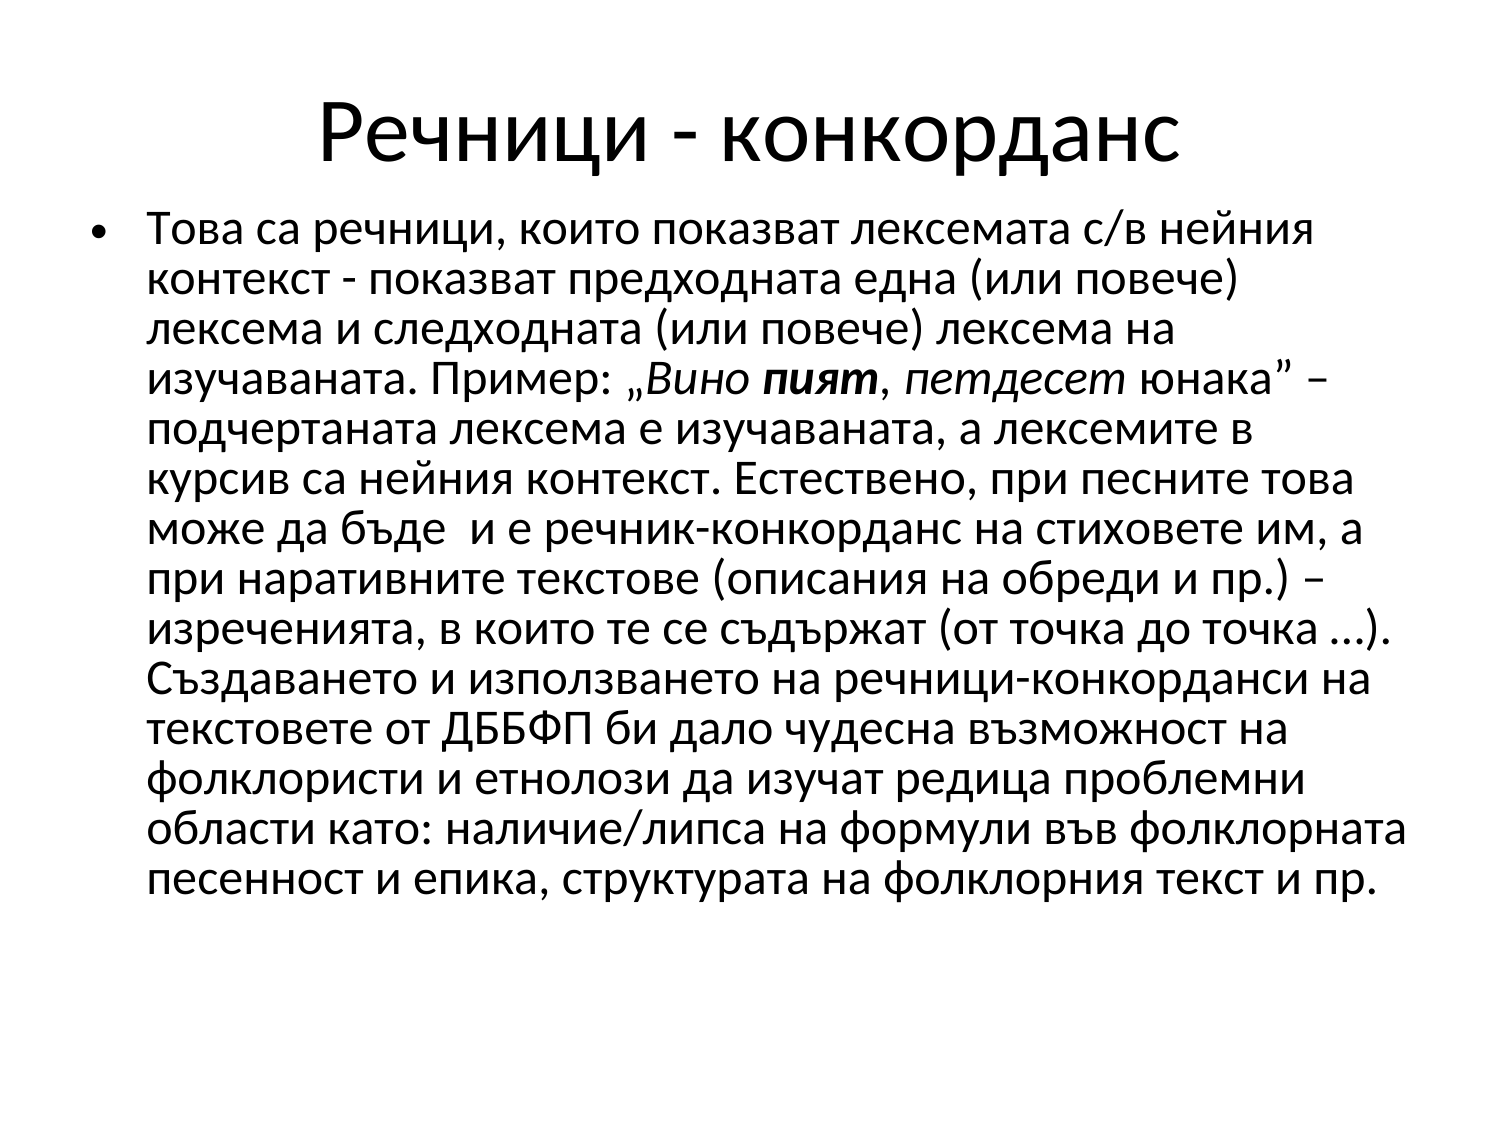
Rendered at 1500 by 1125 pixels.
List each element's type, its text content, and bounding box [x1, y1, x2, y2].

list Това са речници, които показват лексемата с/в нейния контекст - показват предходната една (или повече) лексема и следходната (или повече) лексема на изучаваната. Пример: „Вино пият, петдесет юнака” – подчертаната лексема е изучаваната, а лексемите в курсив са нейния контекст. Естествено, при песните това може да бъде и е речник-конкорданс на стиховете им, а при наративните текстове (описания на обреди и пр.) – изреченията, в които те се съдържат (от точка до точка …). Създаването и използването на речници-конкорданси на текстовете от ДББФП би дало чудесна възможност на фолклористи и етнолози да изучат редица проблемни области като: наличие/липса на формули във фолклорната песенност и епика, структурата на фолклорния текст и пр. [75, 199, 1426, 1125]
title Речници - конкорданс [75, 45, 1426, 199]
